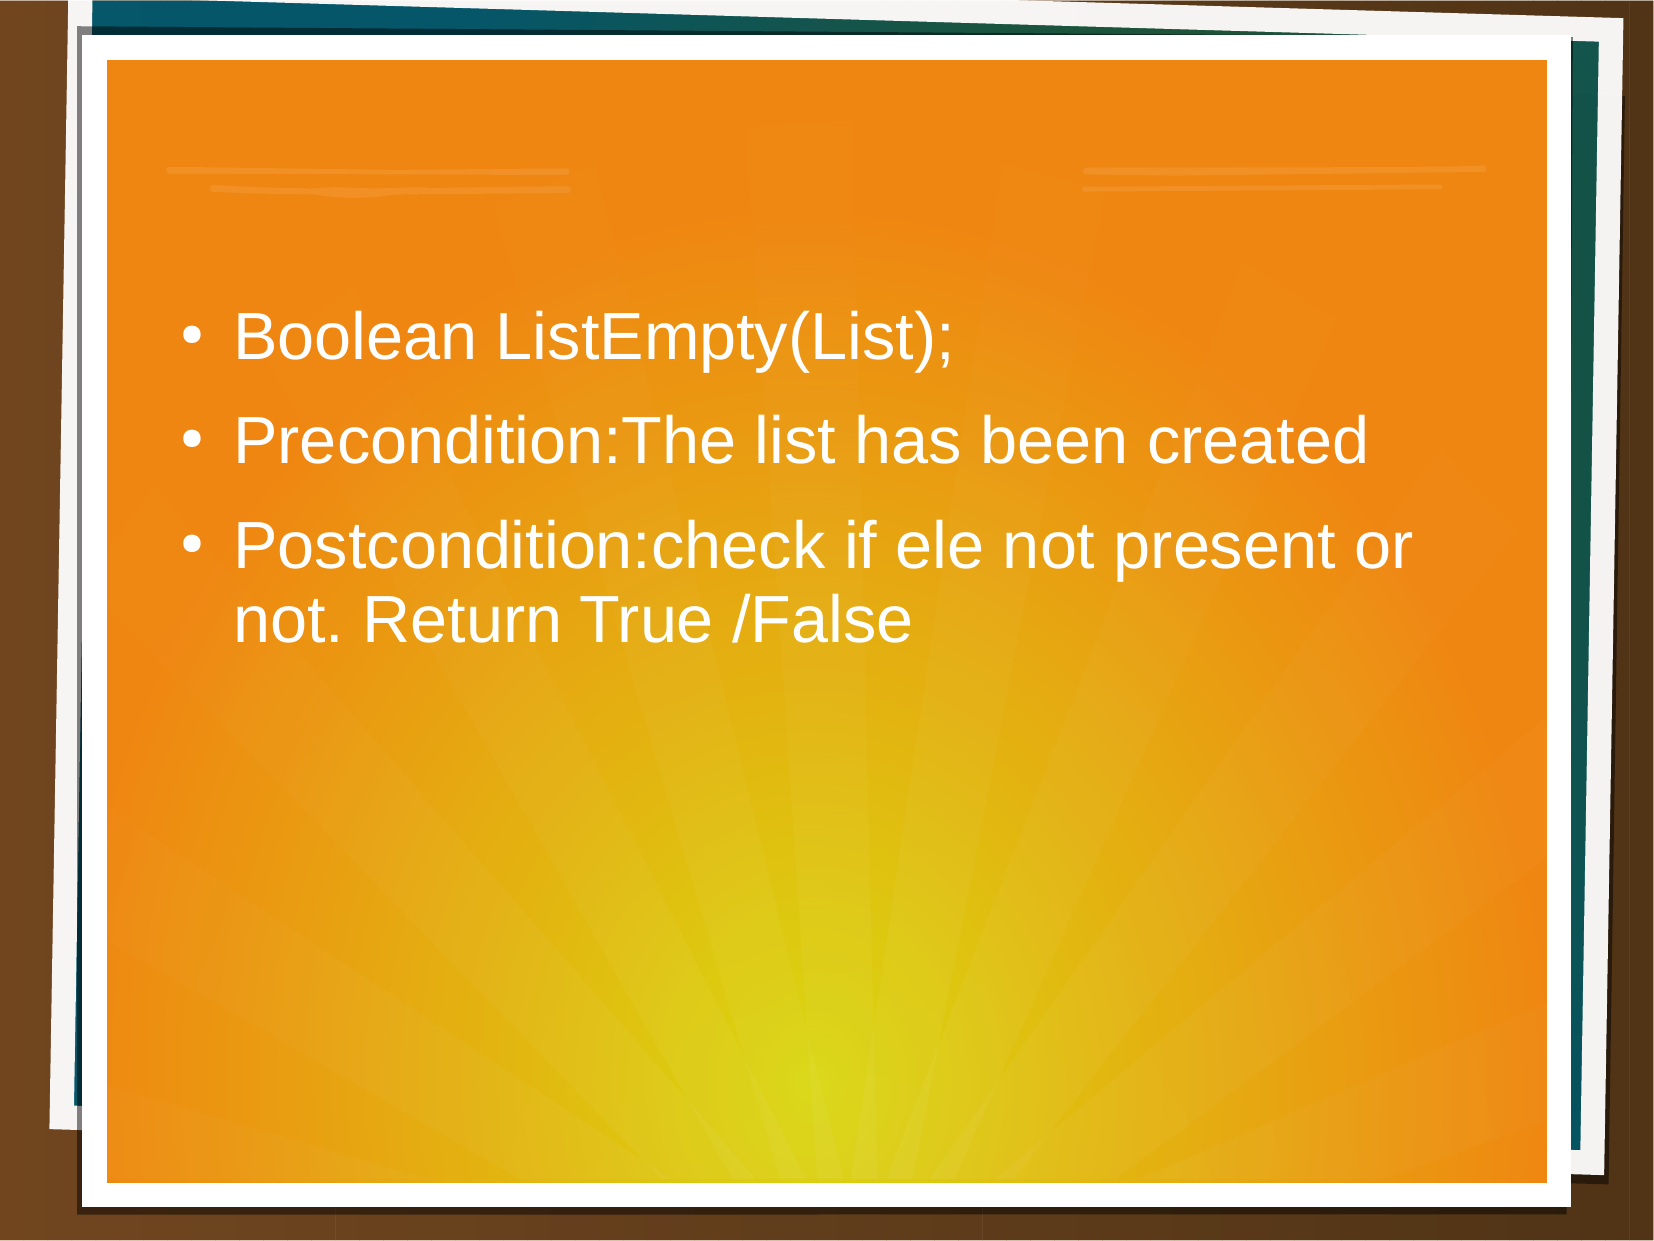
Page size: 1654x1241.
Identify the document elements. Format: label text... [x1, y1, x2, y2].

list Boolean ListEmpty(List); Precondition:The list has been created Postcondition:check if ele not present or not. Return True /False [162, 299, 1492, 1241]
